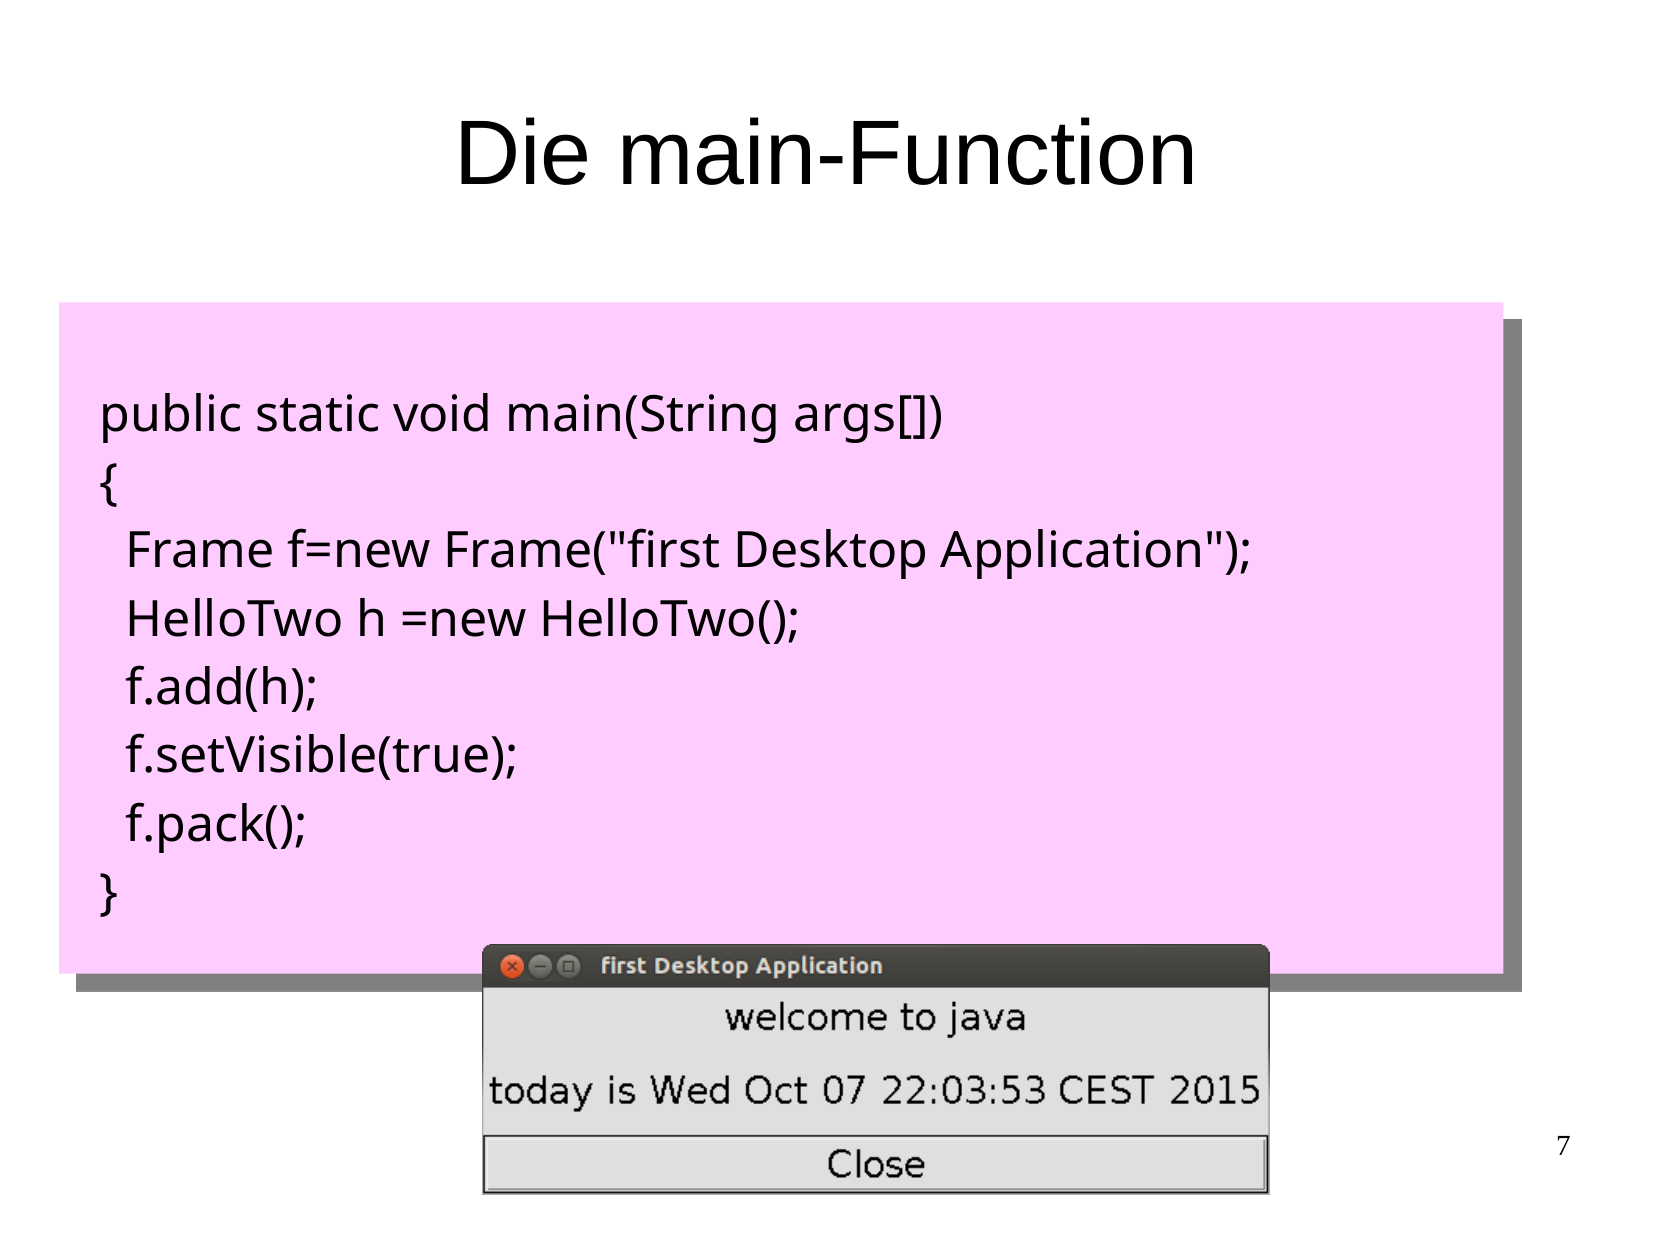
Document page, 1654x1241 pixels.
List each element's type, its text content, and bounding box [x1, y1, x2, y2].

title Die main-Function [82, 49, 1571, 257]
text_box public static void main(String args[]) { Frame f=new Frame("first Desktop Application"); HelloTwo h =new HelloTwo(); f.add(h); f.setVisible(true); f.pack(); } [59, 302, 1504, 886]
picture [482, 944, 1270, 1195]
